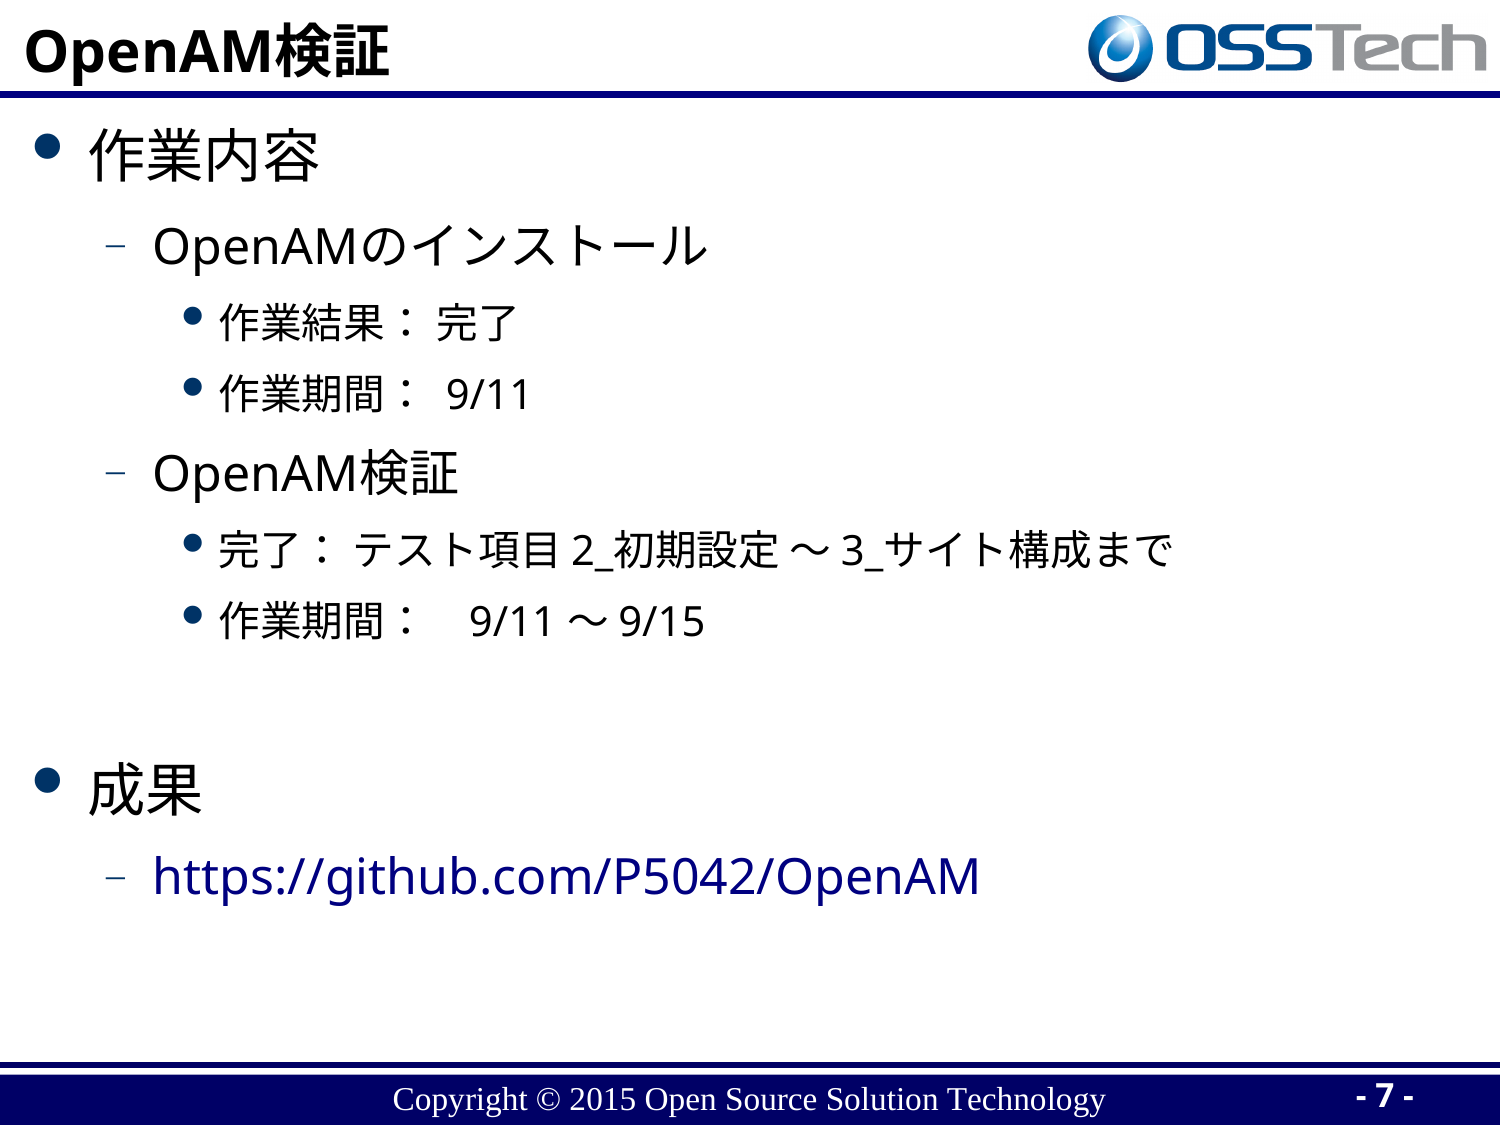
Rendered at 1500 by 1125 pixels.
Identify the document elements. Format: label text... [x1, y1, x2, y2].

title OpenAM検証 [23, 5, 1087, 95]
list 作業内容 OpenAMのインストール 作業結果： 完了 作業期間： 9/11 OpenAM検証 完了： テスト項目 2_初期設定 ～ 3_サイト構成まで 作業期間： 9/11 ～ 9/15 成果 https://github.com/P5042/OpenAM [31, 110, 1435, 853]
picture [1087, 13, 1488, 83]
